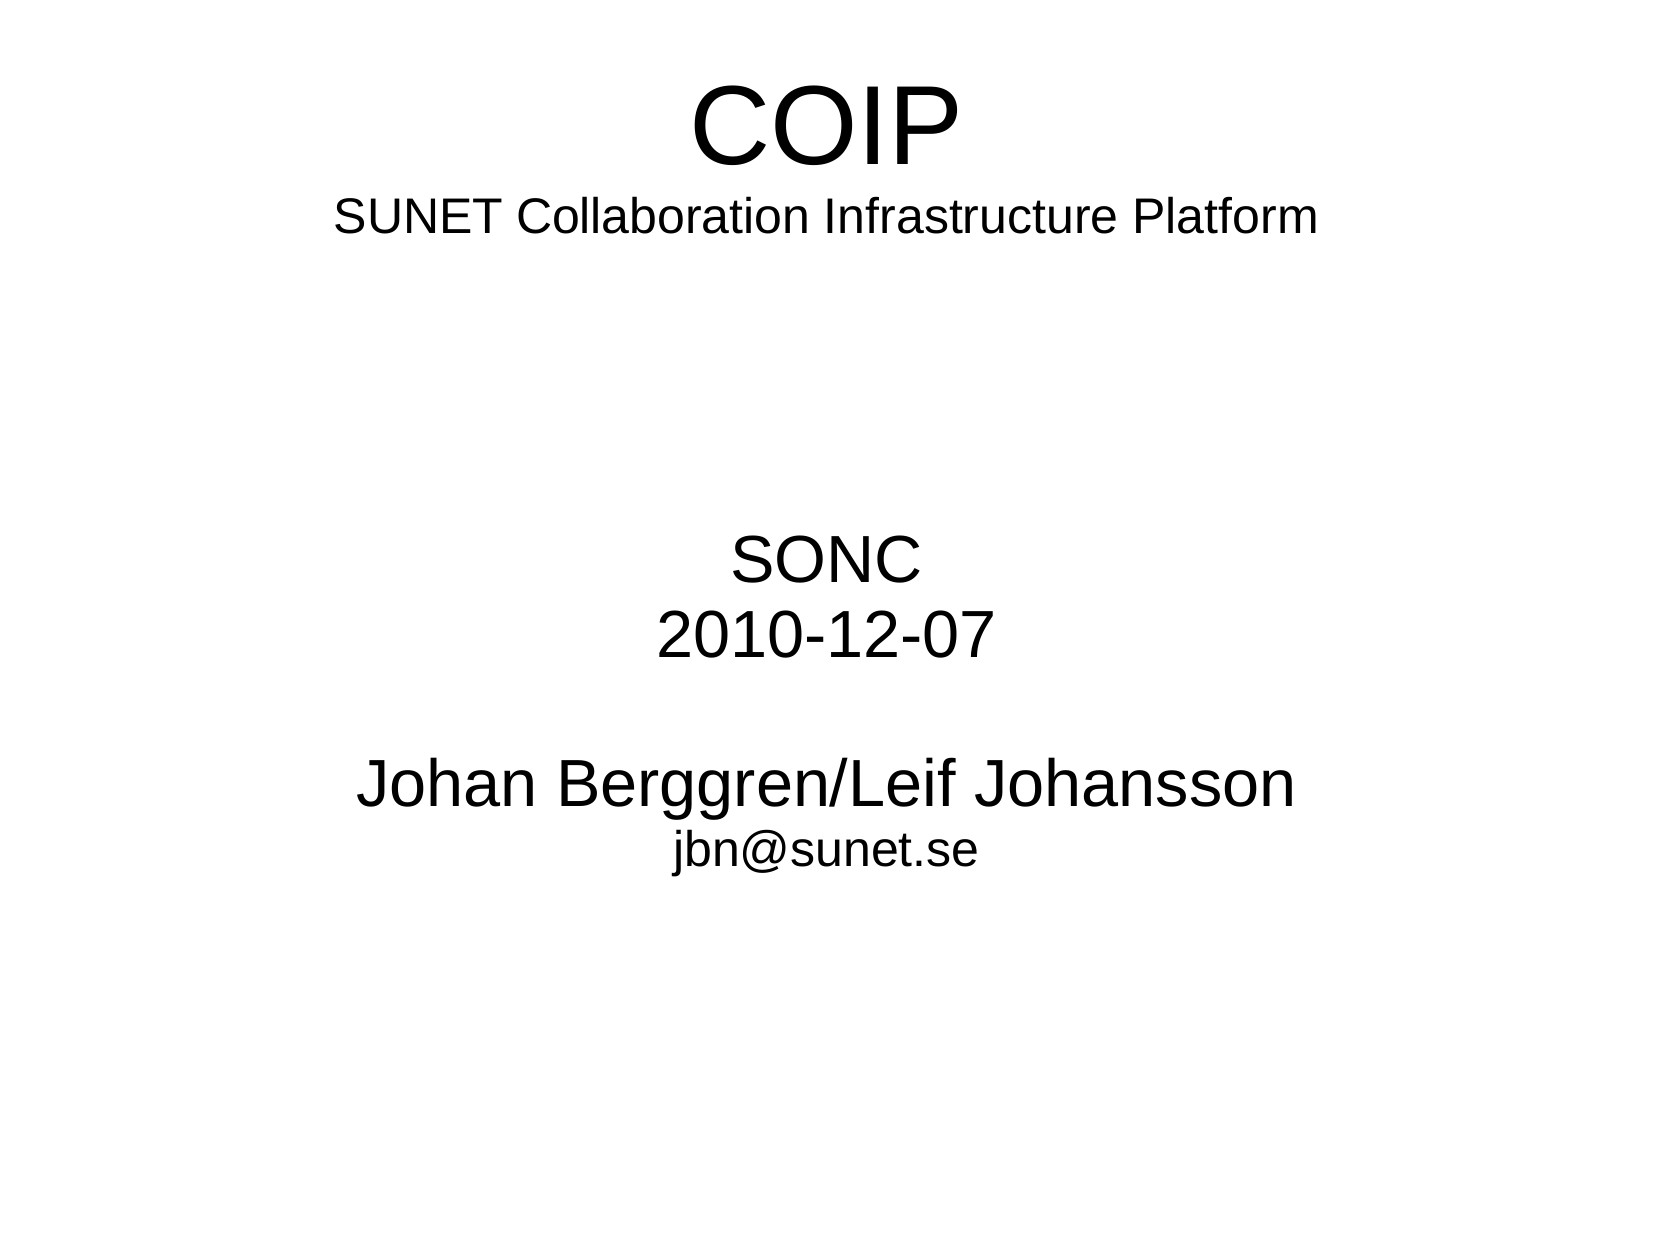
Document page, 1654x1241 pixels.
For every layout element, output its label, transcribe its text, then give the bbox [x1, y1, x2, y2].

title COIP SUNET Collaboration Infrastructure Platform [82, 56, 1571, 250]
subtitle SONC 2010-12-07 Johan Berggren/Leif Johansson jbn@sunet.se [82, 297, 1571, 1102]
